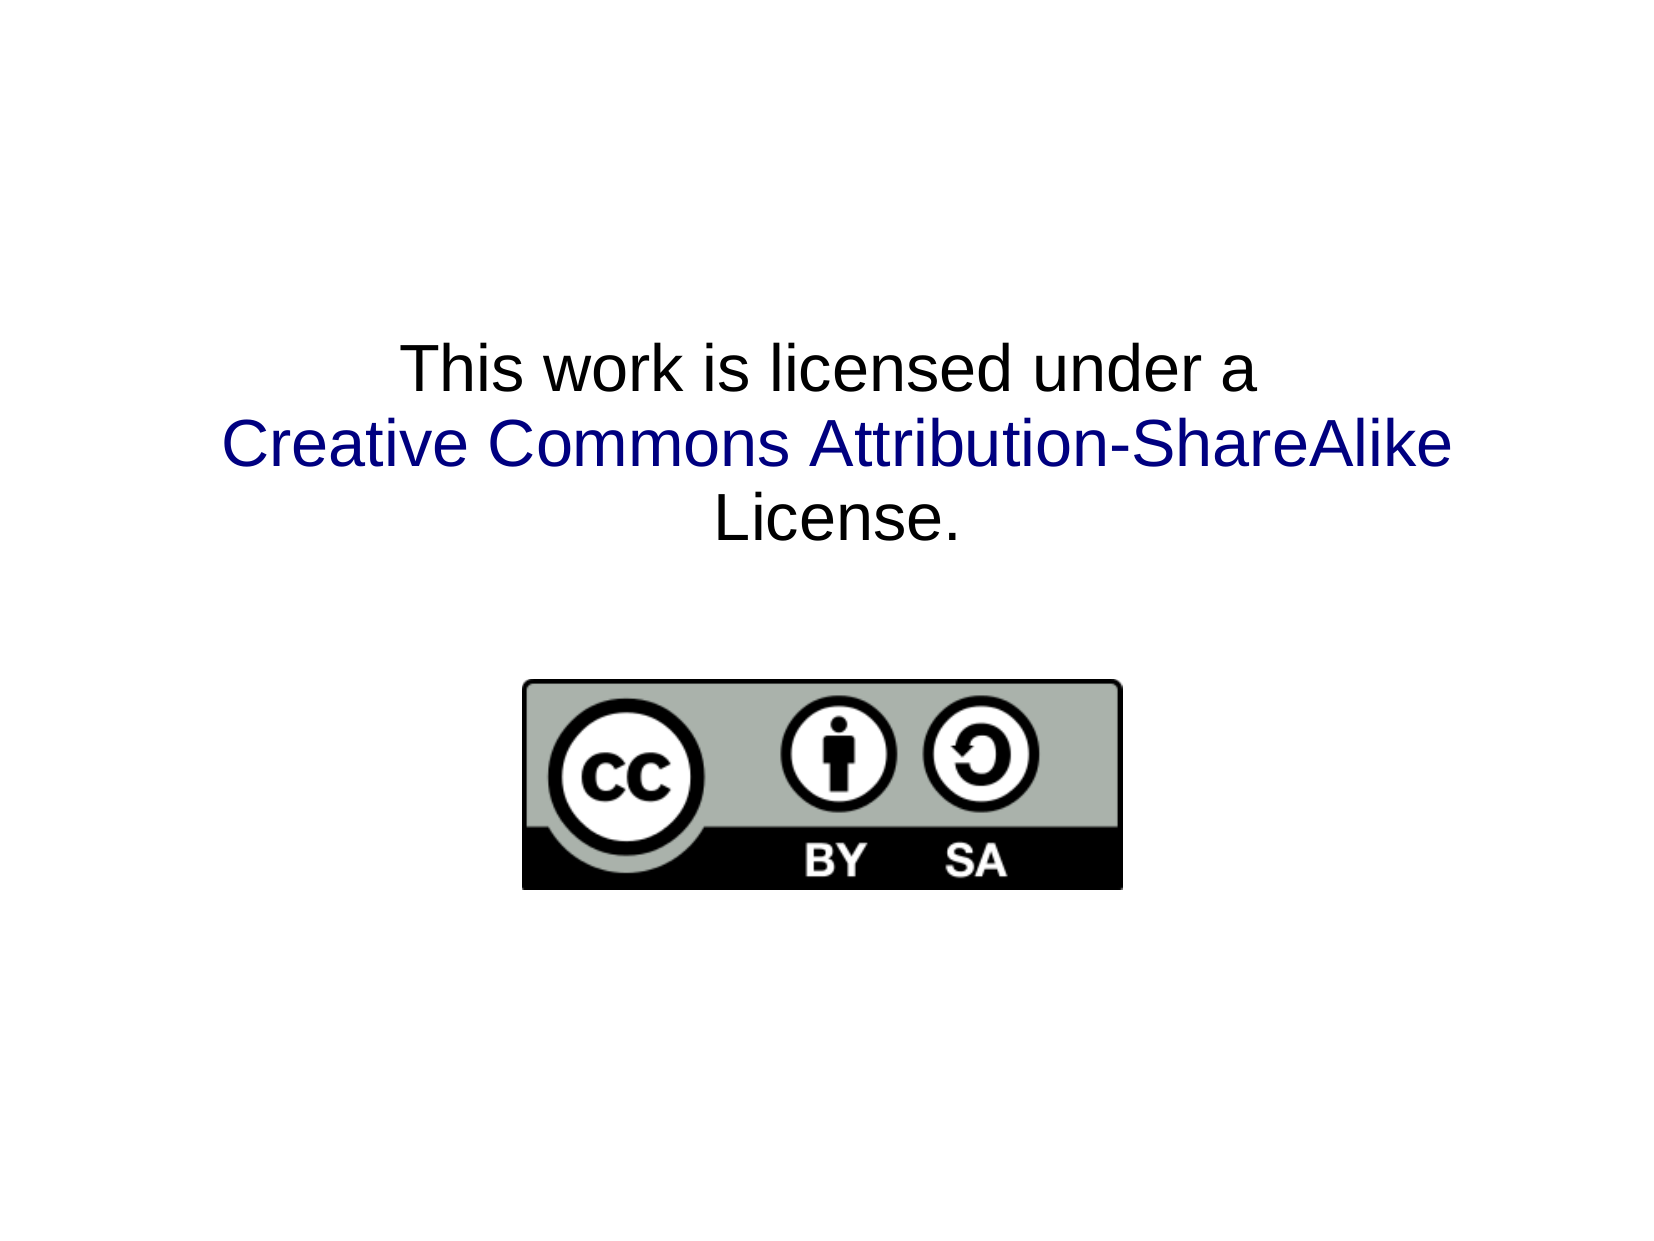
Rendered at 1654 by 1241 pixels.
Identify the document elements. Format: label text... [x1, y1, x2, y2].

picture [522, 679, 1123, 890]
text_box This work is licensed under a Creative Commons Attribution-ShareAlike License. [206, 324, 1506, 621]
